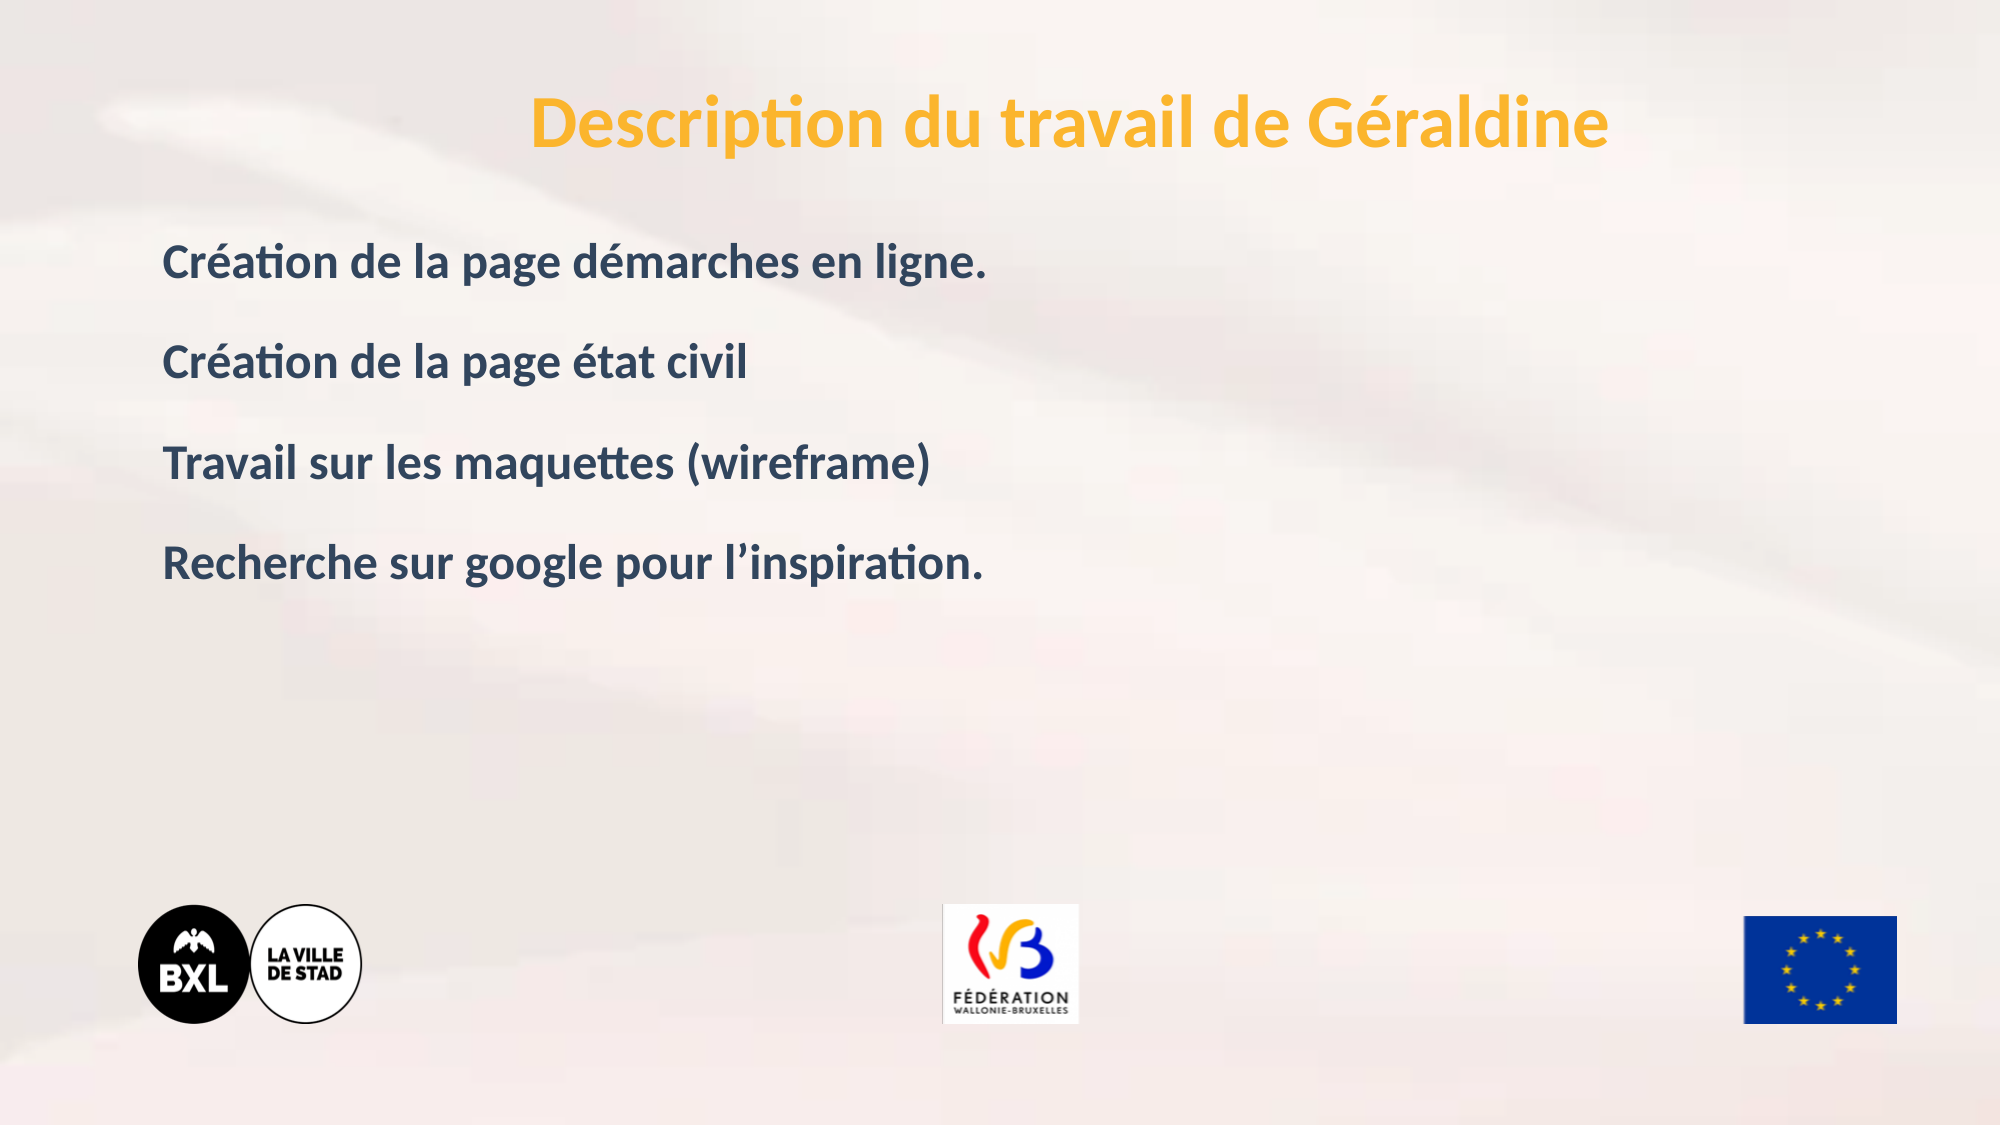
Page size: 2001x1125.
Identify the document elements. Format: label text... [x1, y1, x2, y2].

text_box Création de la page démarches en ligne. [147, 220, 1148, 297]
picture [0, 0, 2000, 1125]
text_box Travail sur les maquettes (wireframe) [147, 421, 1148, 498]
text_box Description du travail de Géraldine [515, 65, 1832, 172]
text_box Création de la page état civil [147, 321, 965, 397]
text_box Recherche sur google pour l’inspiration. [147, 521, 1148, 598]
